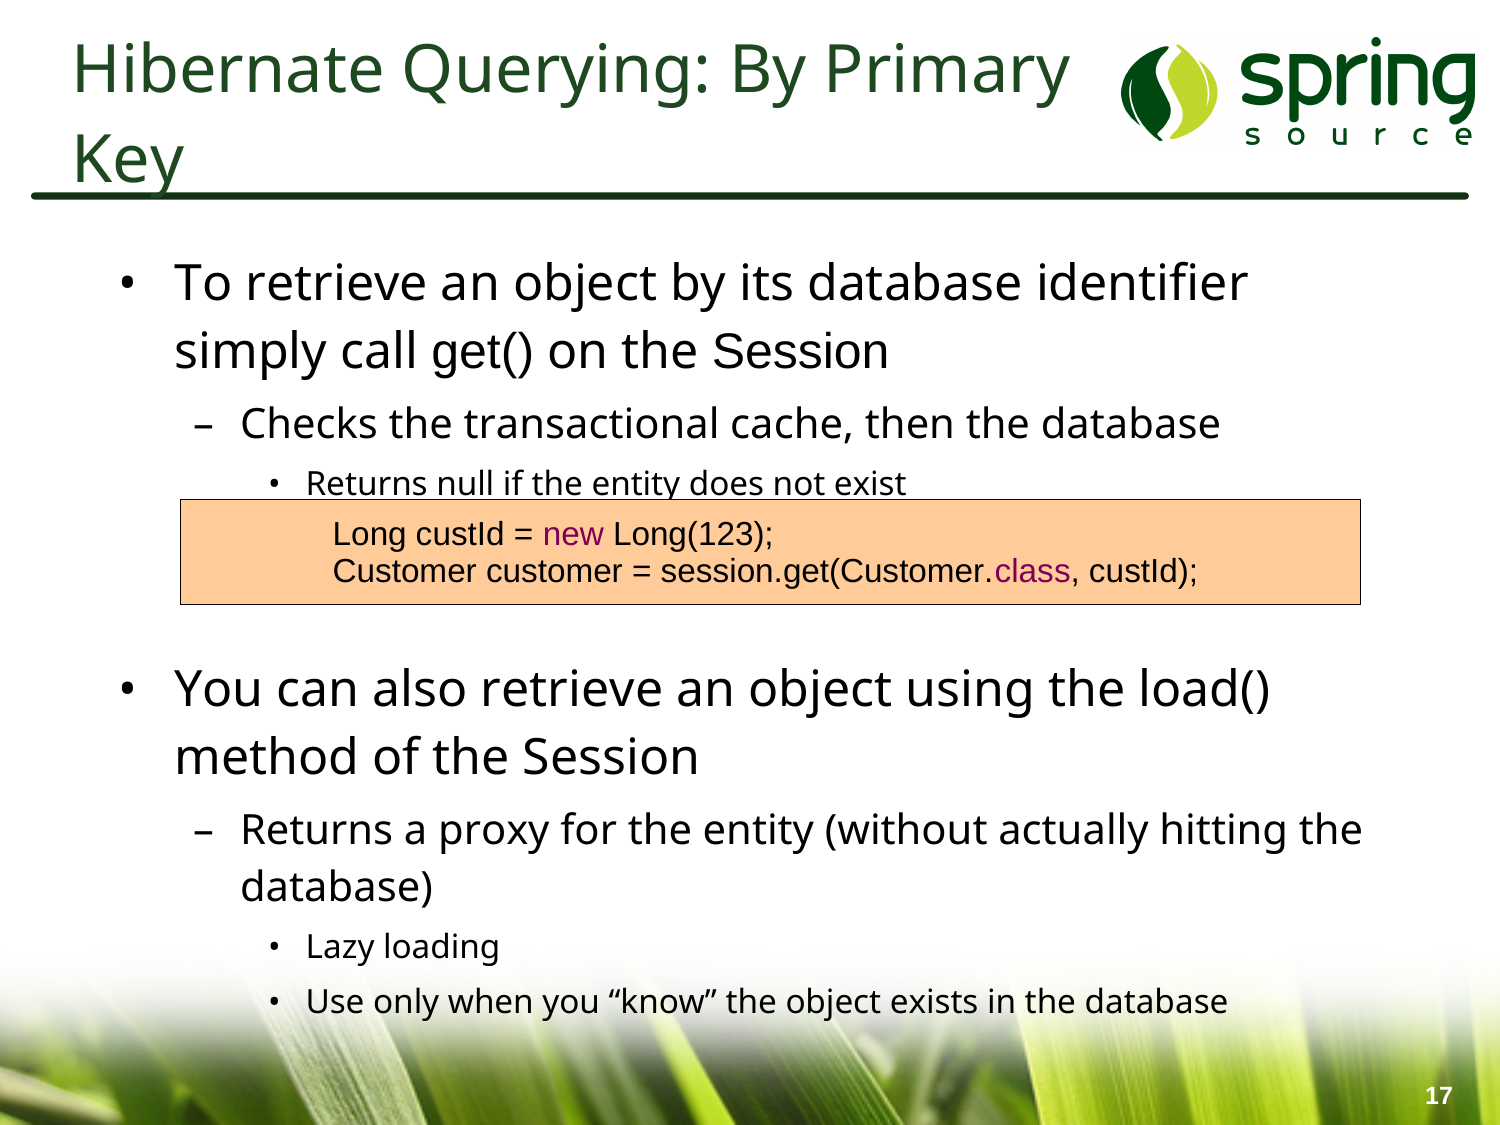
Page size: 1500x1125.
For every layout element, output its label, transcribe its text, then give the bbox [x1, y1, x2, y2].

picture [0, 944, 1500, 1125]
picture [1121, 37, 1475, 145]
list To retrieve an object by its database identifier simply call get() on the Session Checks the transactional cache, then the database Returns null if the entity does not exist You can also retrieve an object using the load() method of the Session Returns a proxy for the entity (without actually hitting the database) Lazy loading Use only when you “know” the object exists in the database [103, 239, 1394, 955]
text_box Long custId = new Long(123); Customer customer = session.get(Customer.class, custId); [180, 499, 1361, 605]
title Hibernate Querying: By Primary Key [56, 13, 1089, 191]
